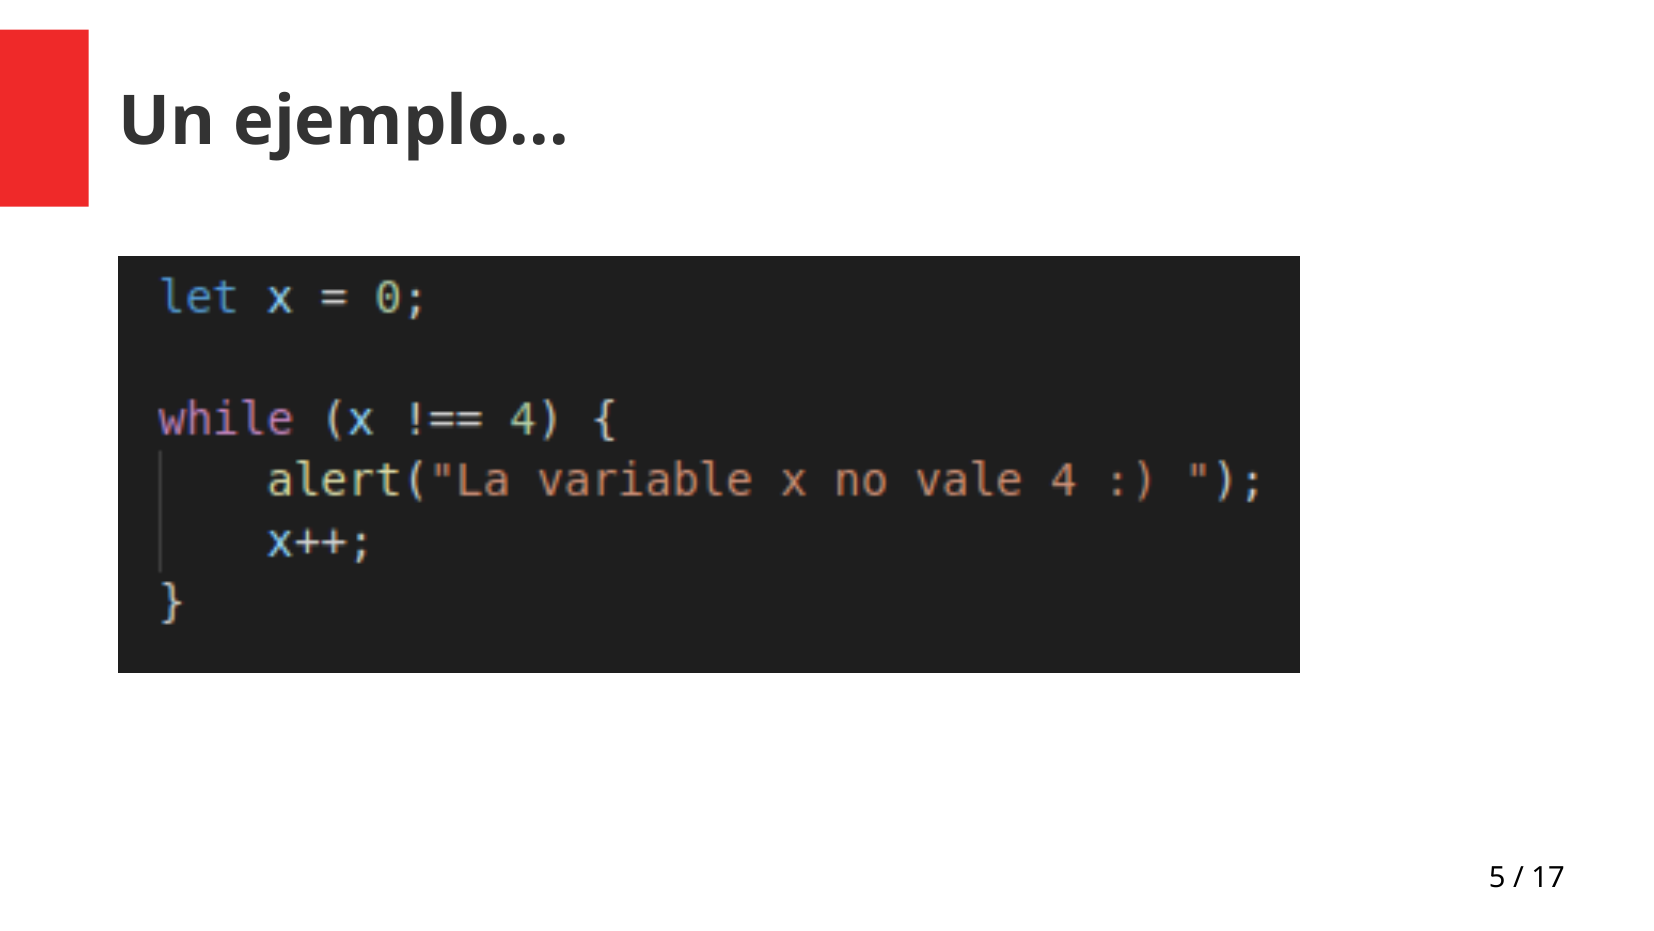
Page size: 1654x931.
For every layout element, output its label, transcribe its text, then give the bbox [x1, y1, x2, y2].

title Un ejemplo... [118, 29, 1595, 207]
picture [118, 256, 1300, 673]
